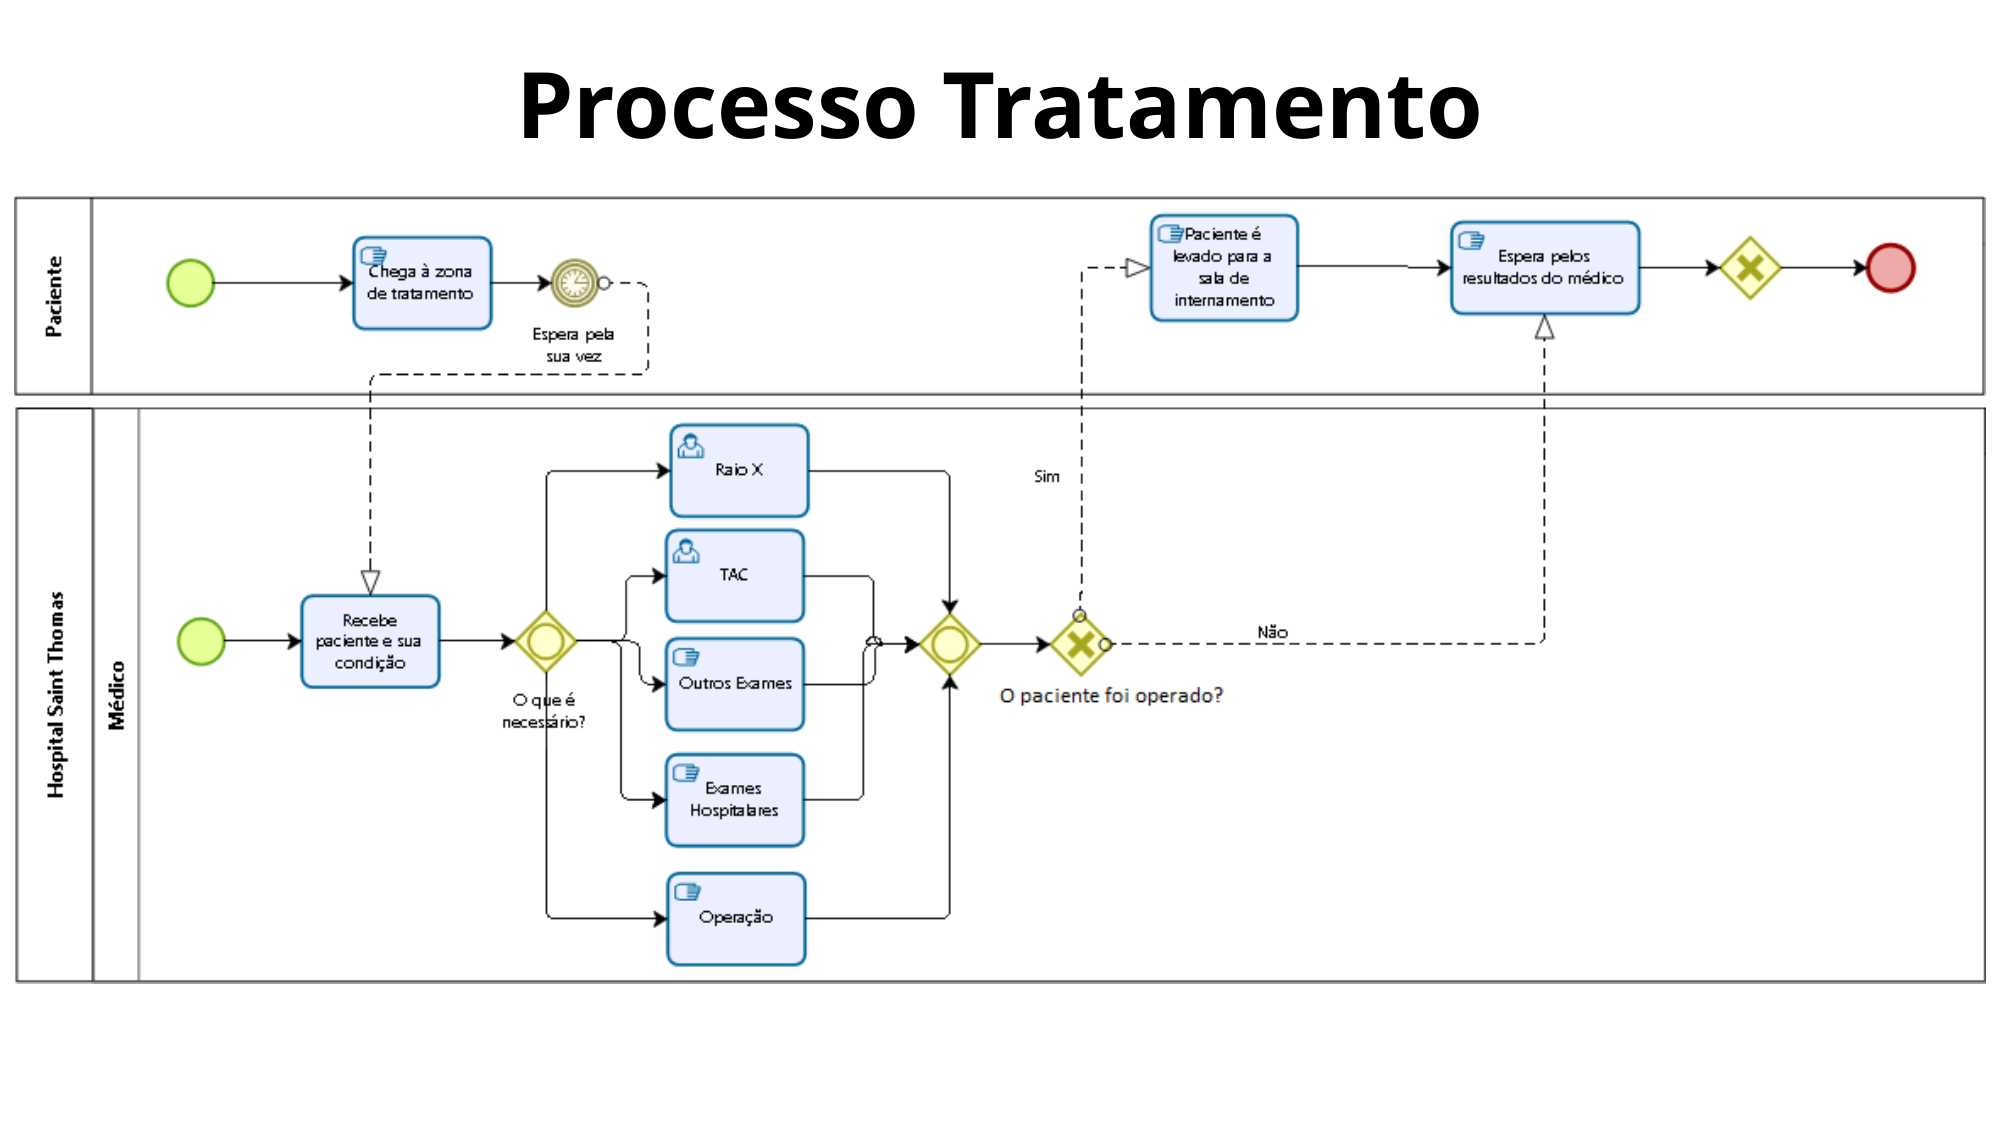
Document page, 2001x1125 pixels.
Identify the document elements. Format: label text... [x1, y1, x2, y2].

picture [14, 196, 1986, 984]
title Processo Tratamento [137, 0, 1863, 196]
